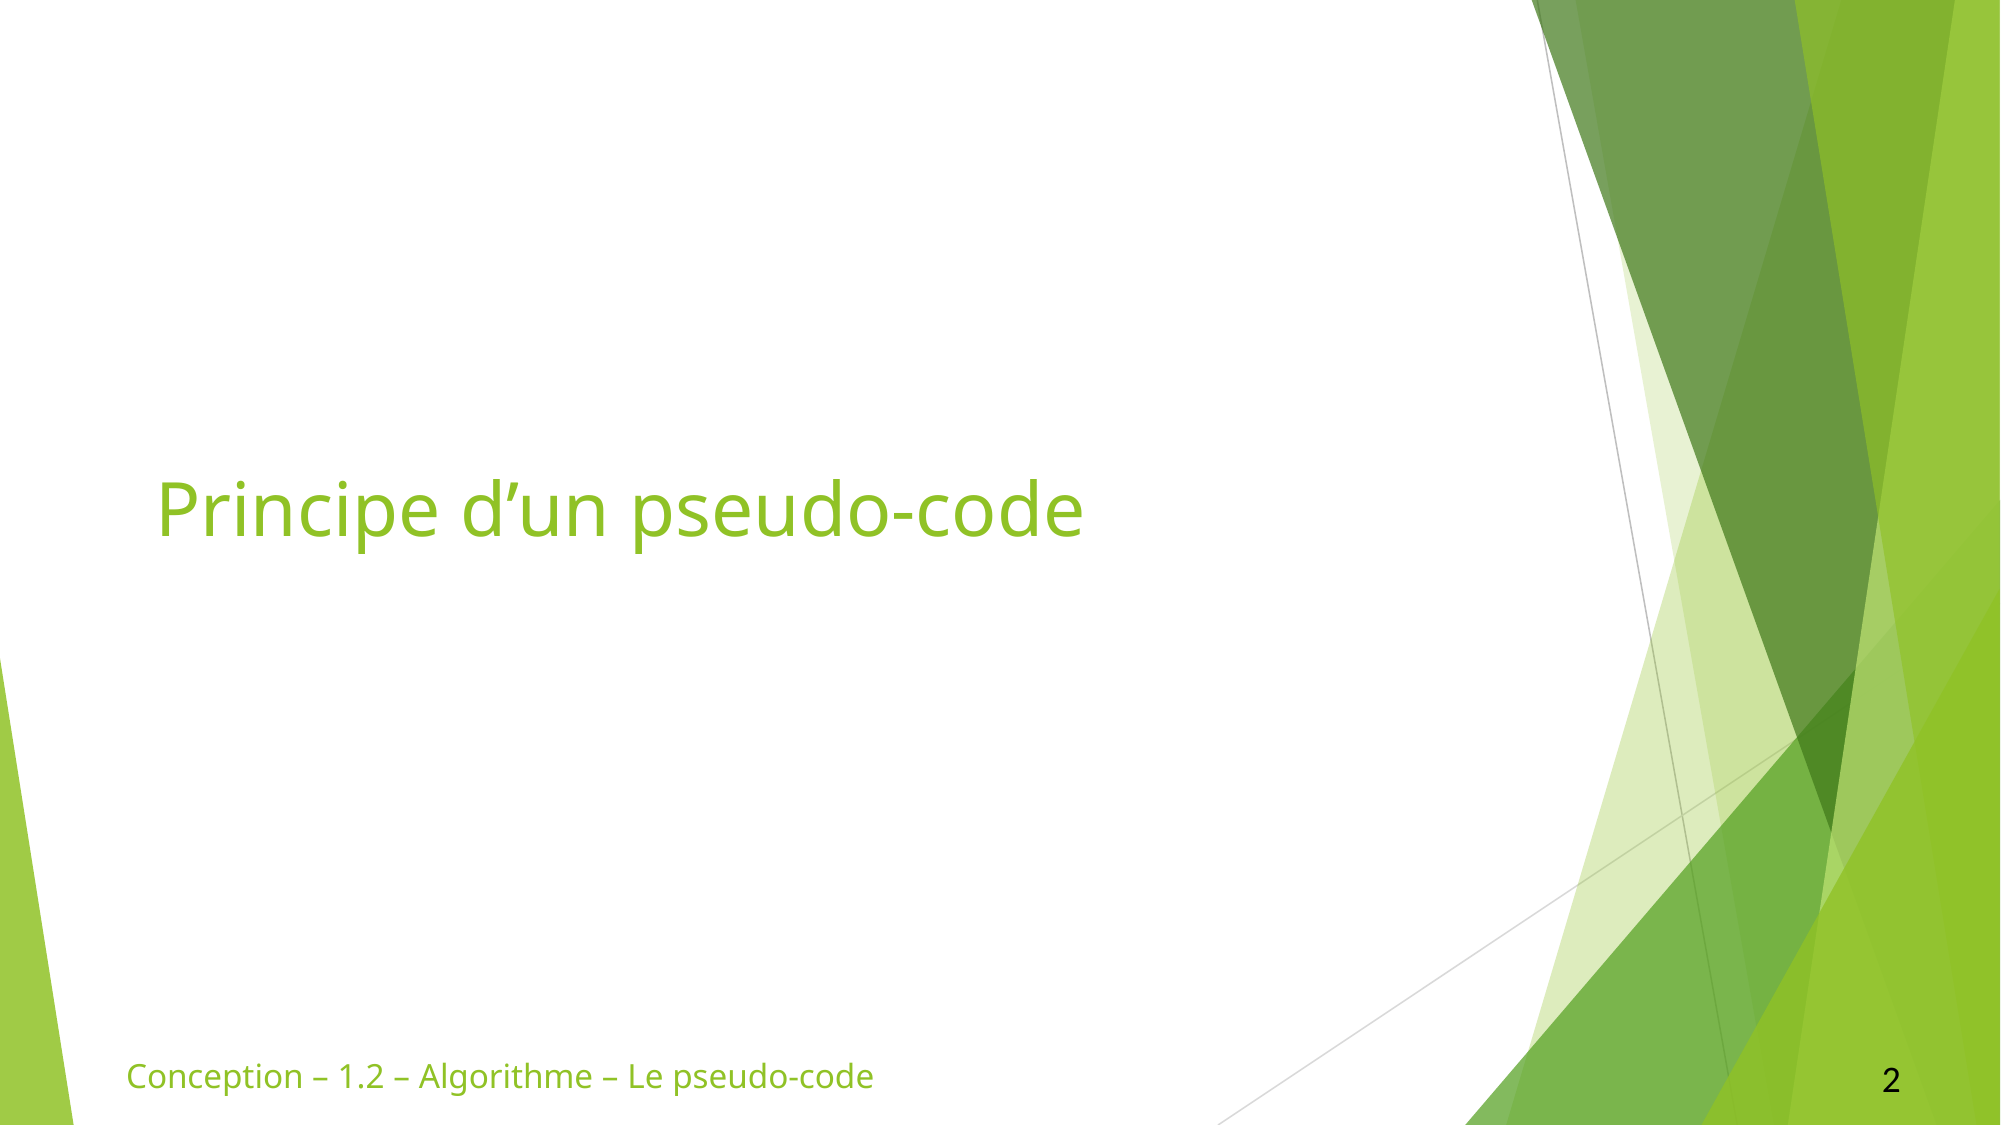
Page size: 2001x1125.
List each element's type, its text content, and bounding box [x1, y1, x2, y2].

text_box Conception – 1.2 – Algorithme – Le pseudo-code [111, 1047, 1094, 1109]
title Principe d’un pseudo-code [140, 454, 1551, 671]
text_box [1866, 1047, 1979, 1108]
